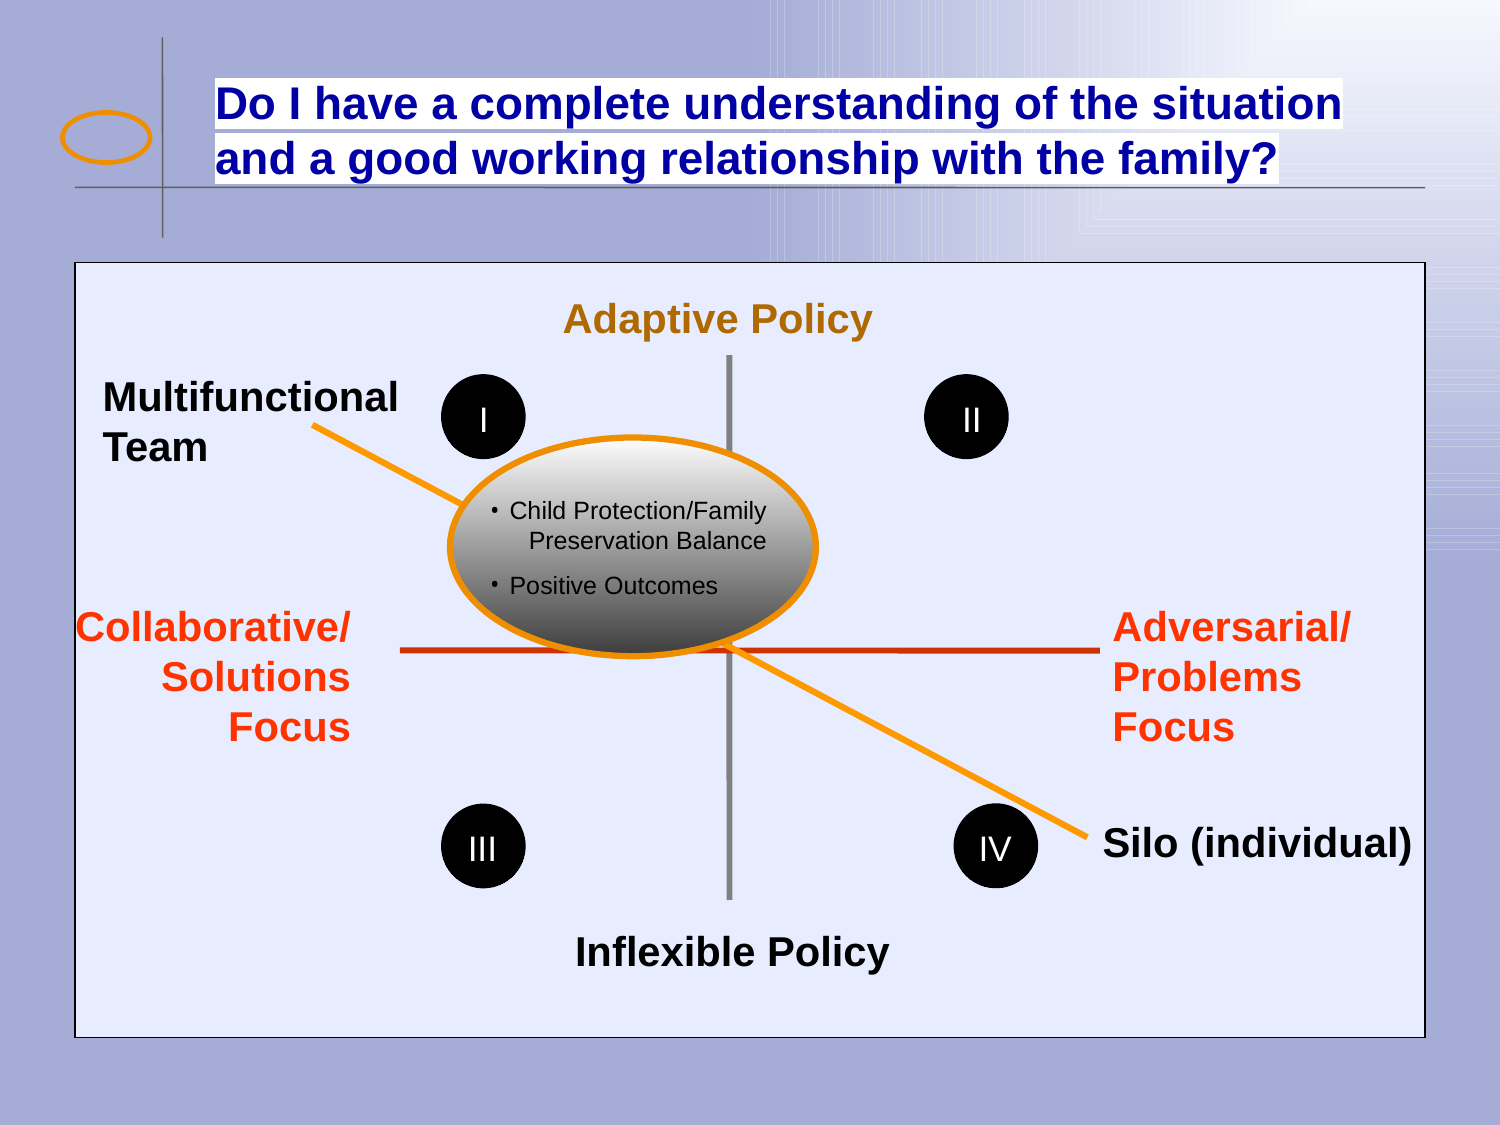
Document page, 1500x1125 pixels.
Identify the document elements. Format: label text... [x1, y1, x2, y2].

text_box Inflexible Policy [575, 925, 963, 975]
text_box I [479, 397, 489, 439]
text_box [75, 262, 1425, 1037]
text_box Adaptive Policy [562, 292, 962, 342]
title Do I have a complete understanding of the situation and a good working relationship with the family? [200, 45, 1426, 213]
text_box III [468, 826, 497, 869]
text_box Collaborative/ Solutions Focus [75, 600, 388, 750]
text_box Adversarial/ Problems Focus [1112, 600, 1425, 750]
text_box II [962, 397, 982, 439]
text_box Silo (individual) [1087, 808, 1428, 874]
text_box Child Protection/Family Preservation Balance Positive Outcomes [475, 487, 795, 608]
text_box IV [979, 826, 1012, 868]
text_box Multifunctional Team [87, 362, 438, 478]
